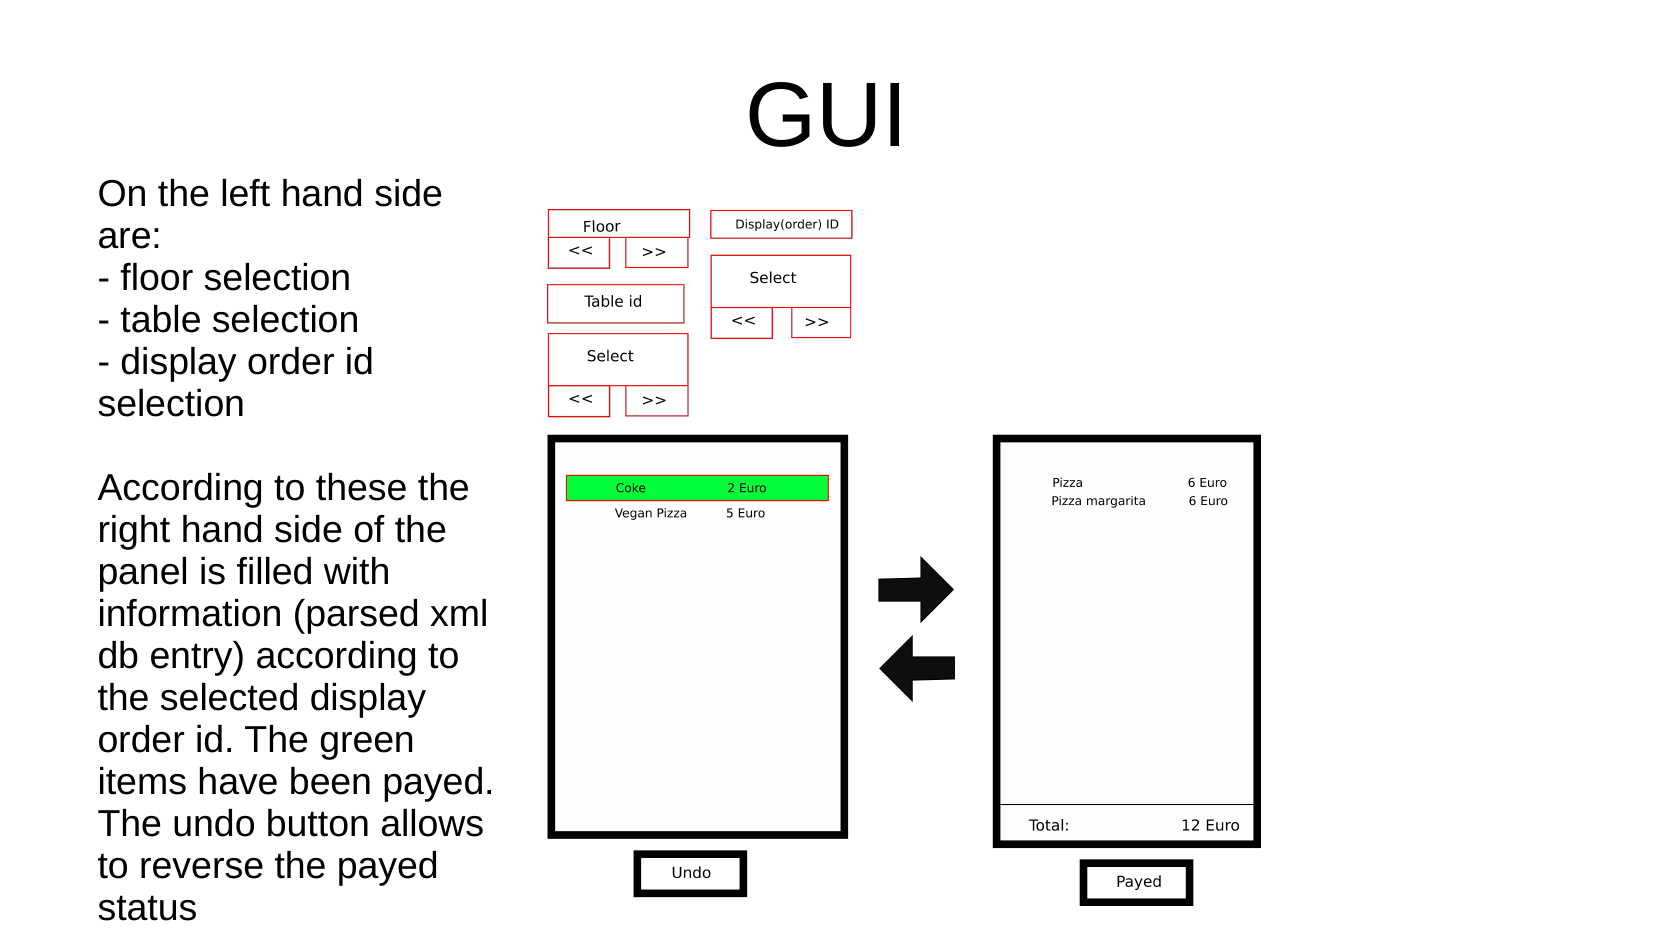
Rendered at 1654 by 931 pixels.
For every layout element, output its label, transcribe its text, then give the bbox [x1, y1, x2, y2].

picture [547, 209, 1261, 906]
title GUI [82, 37, 1571, 193]
text_box On the left hand side are: - floor selection - table selection - display order id selection According to these the right hand side of the panel is filled with information (parsed xml db entry) according to the selected display order id. The green items have been payed. The undo button allows to reverse the payed status [82, 165, 511, 931]
